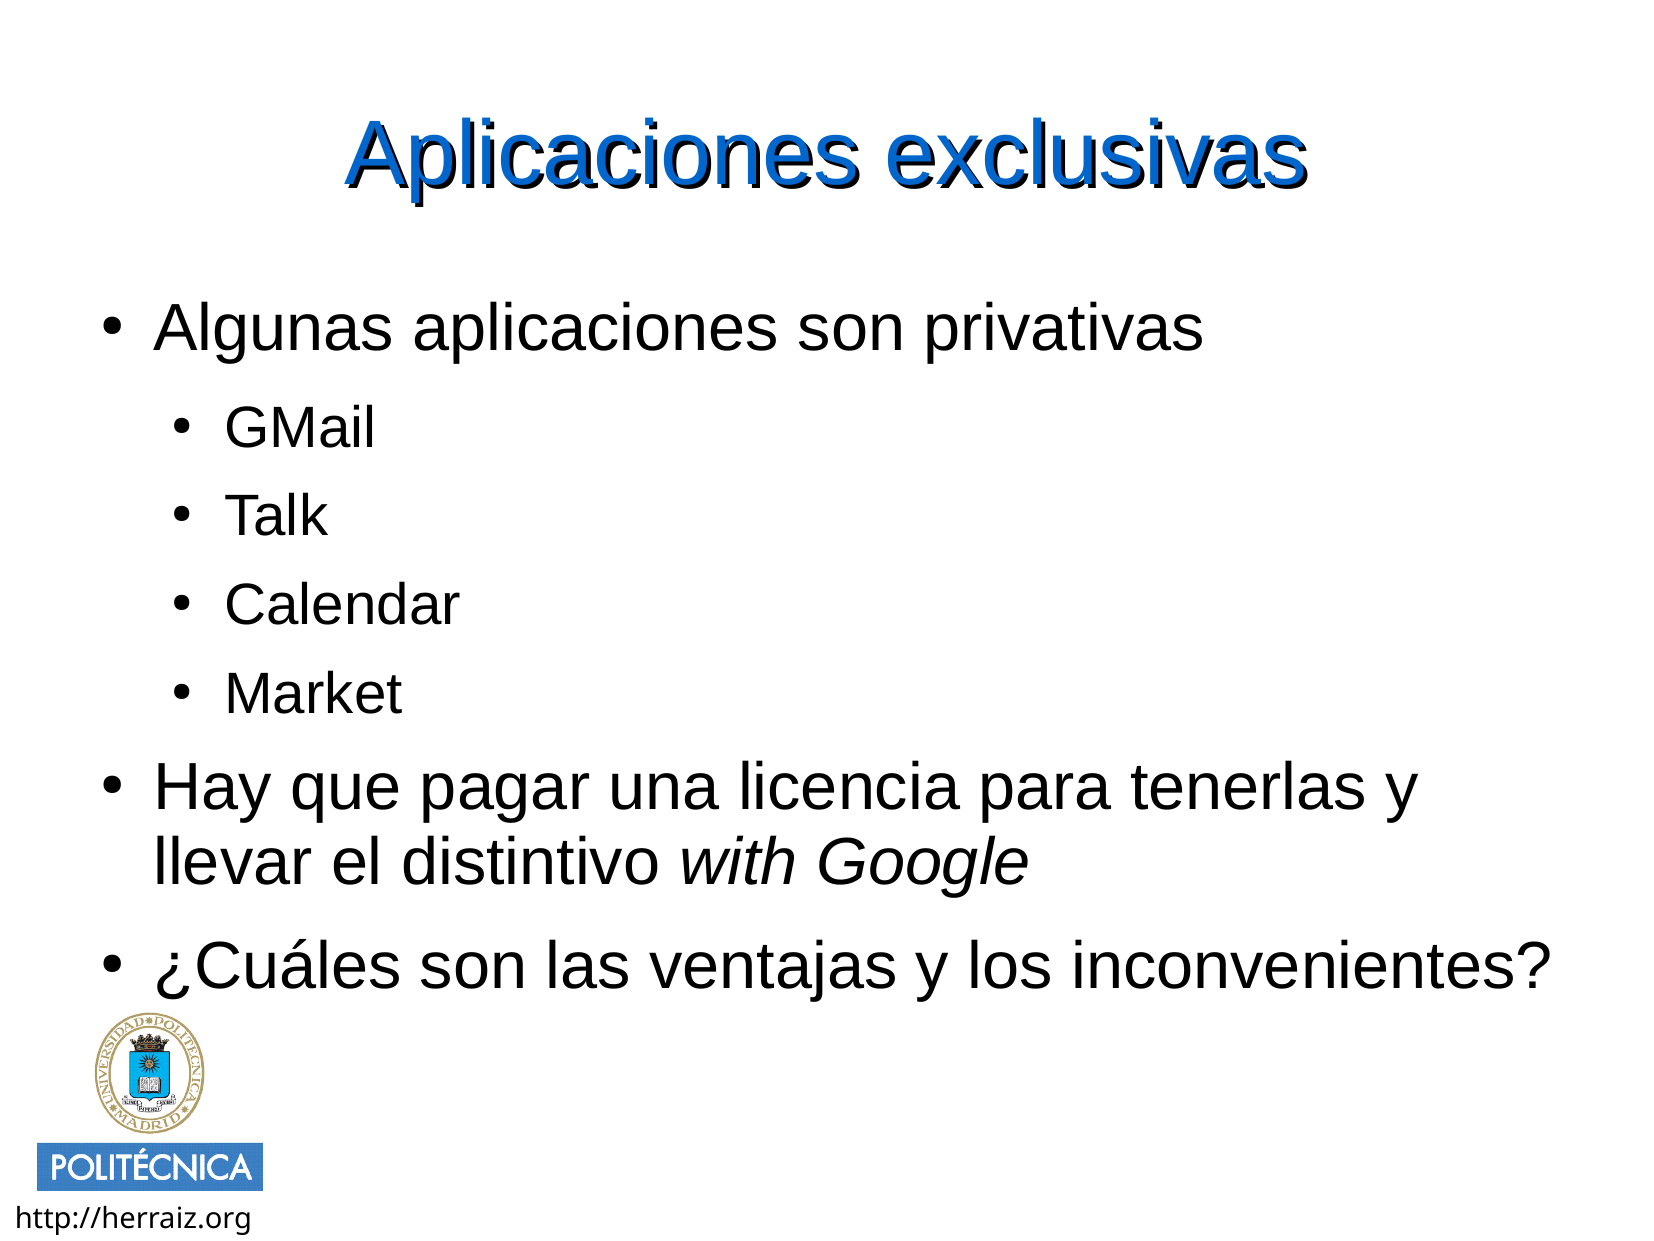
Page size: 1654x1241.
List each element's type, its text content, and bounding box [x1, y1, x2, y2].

title Aplicaciones exclusivas [82, 49, 1571, 257]
list Algunas aplicaciones son privativas GMail Talk Calendar Market Hay que pagar una licencia para tenerlas y llevar el distintivo with Google ¿Cuáles son las ventajas y los inconvenientes? [82, 290, 1571, 1109]
picture [37, 1012, 263, 1191]
